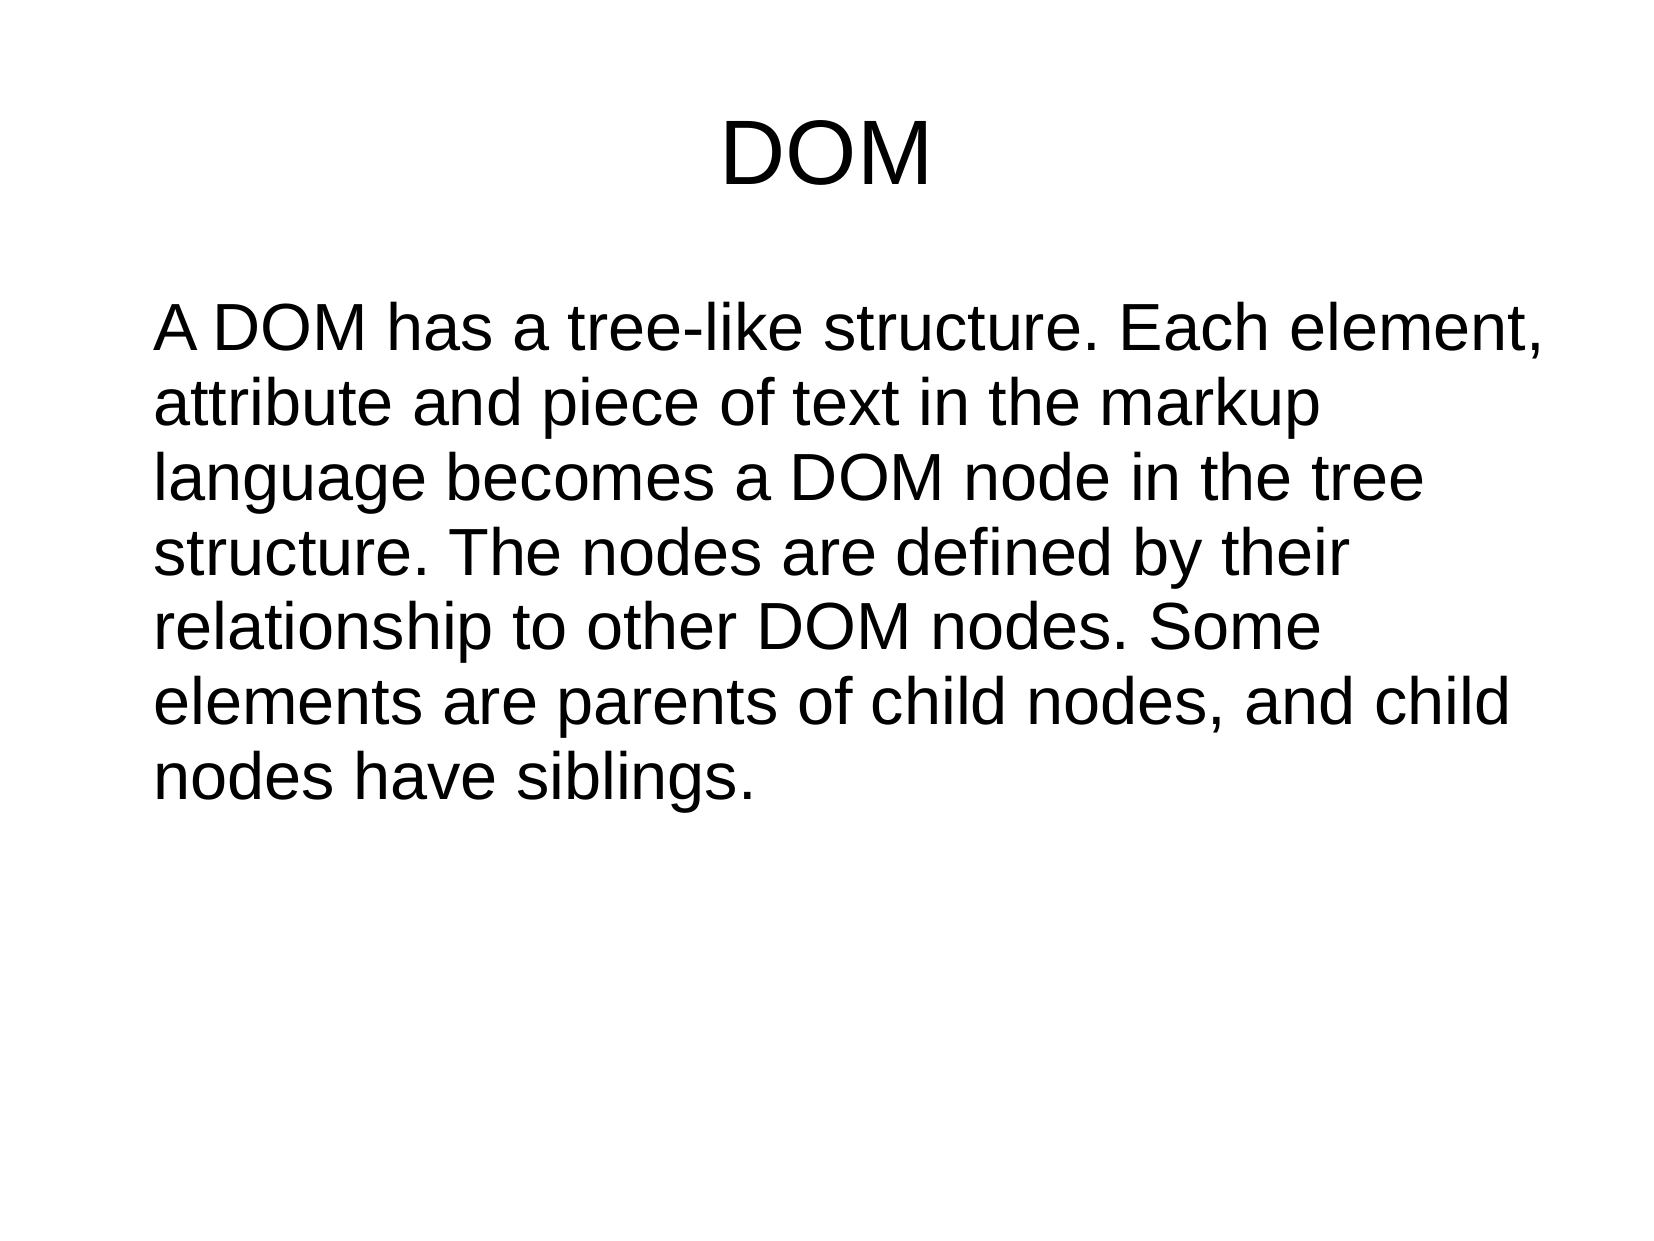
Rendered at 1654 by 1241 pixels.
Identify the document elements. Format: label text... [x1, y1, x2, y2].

list A DOM has a tree-like structure. Each element, attribute and piece of text in the markup language becomes a DOM node in the tree structure. The nodes are defined by their relationship to other DOM nodes. Some elements are parents of child nodes, and child nodes have siblings. [82, 290, 1571, 1010]
title DOM [82, 49, 1571, 257]
